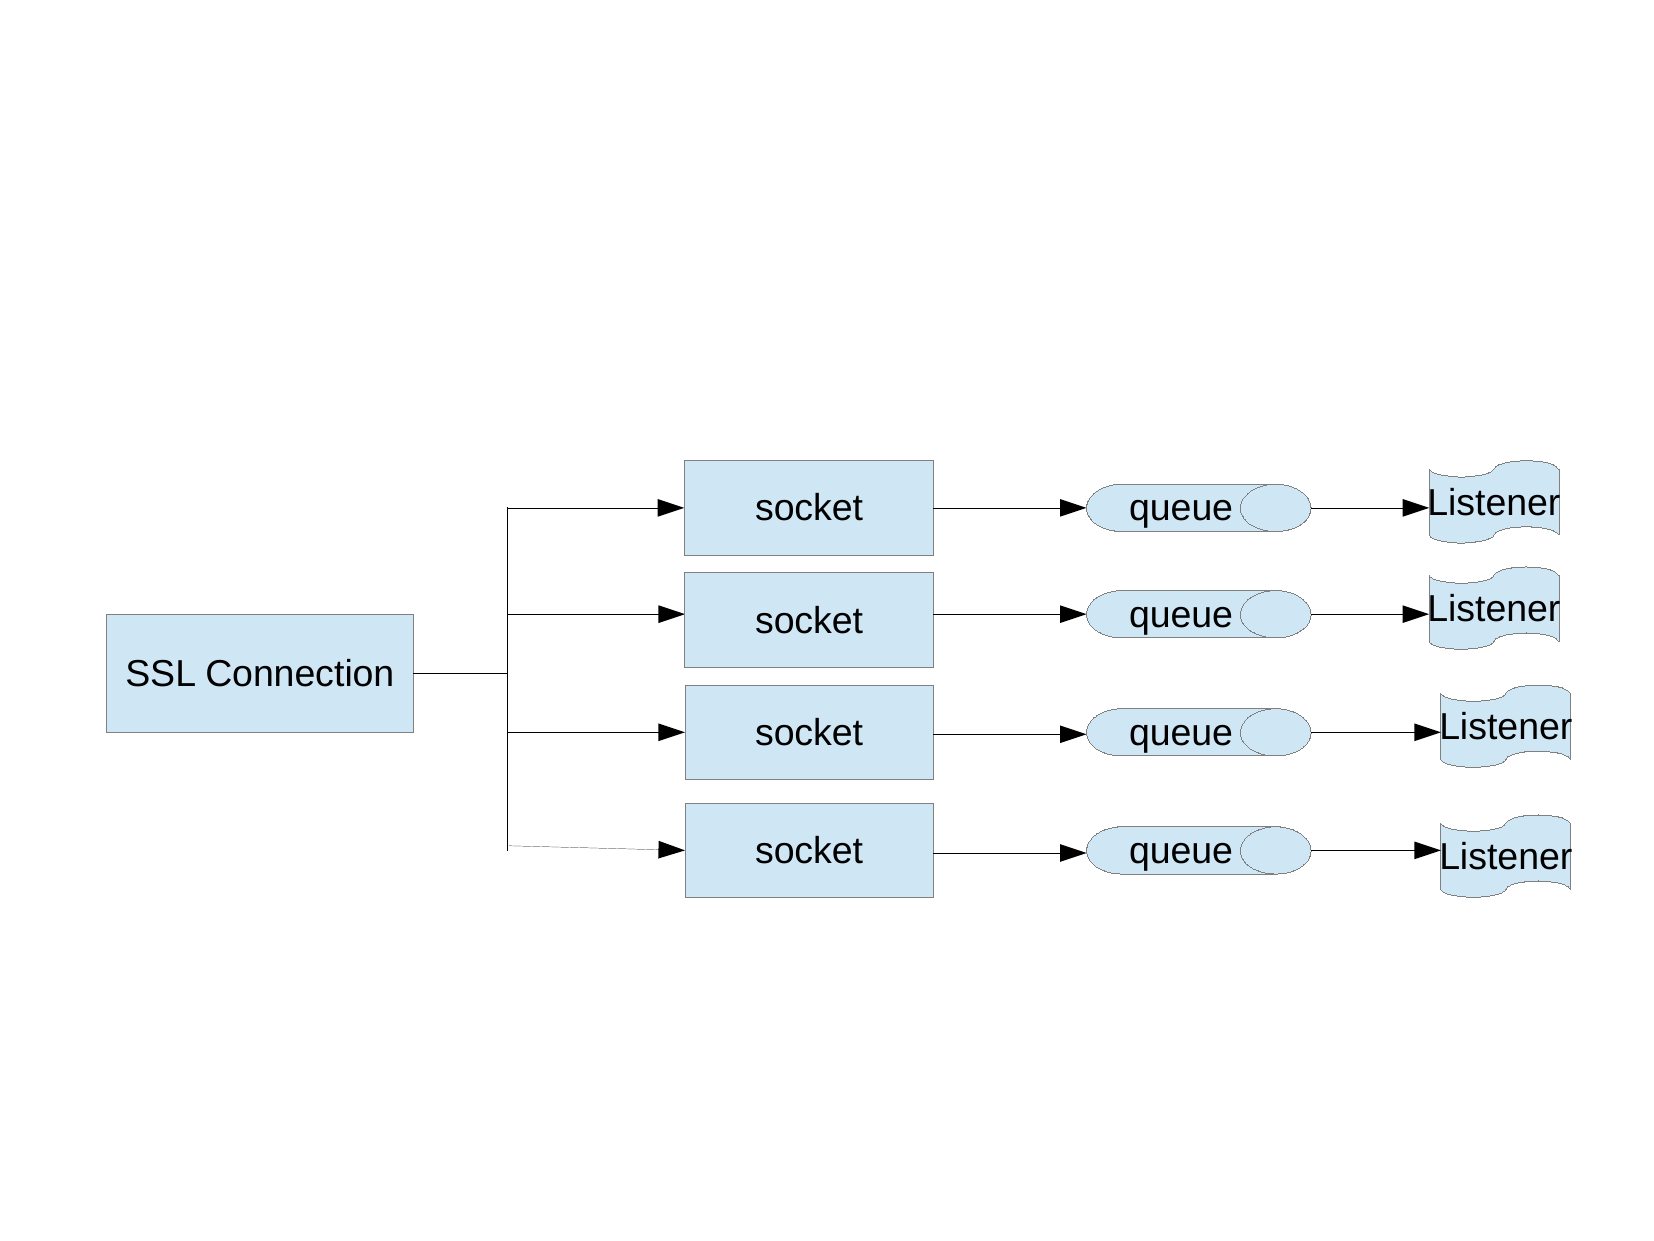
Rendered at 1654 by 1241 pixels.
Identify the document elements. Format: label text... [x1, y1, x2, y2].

text_box Listener [1429, 460, 1560, 544]
text_box Listener [1440, 685, 1571, 768]
text_box queue [1086, 590, 1312, 638]
text_box queue [1086, 826, 1312, 875]
text_box queue [1086, 708, 1312, 756]
text_box queue [1086, 484, 1312, 532]
text_box socket [684, 460, 934, 556]
text_box socket [685, 685, 934, 780]
text_box socket [684, 572, 934, 668]
text_box Listener [1429, 566, 1560, 650]
text_box Listener [1440, 814, 1571, 898]
text_box SSL Connection [106, 614, 414, 733]
text_box socket [685, 803, 934, 898]
